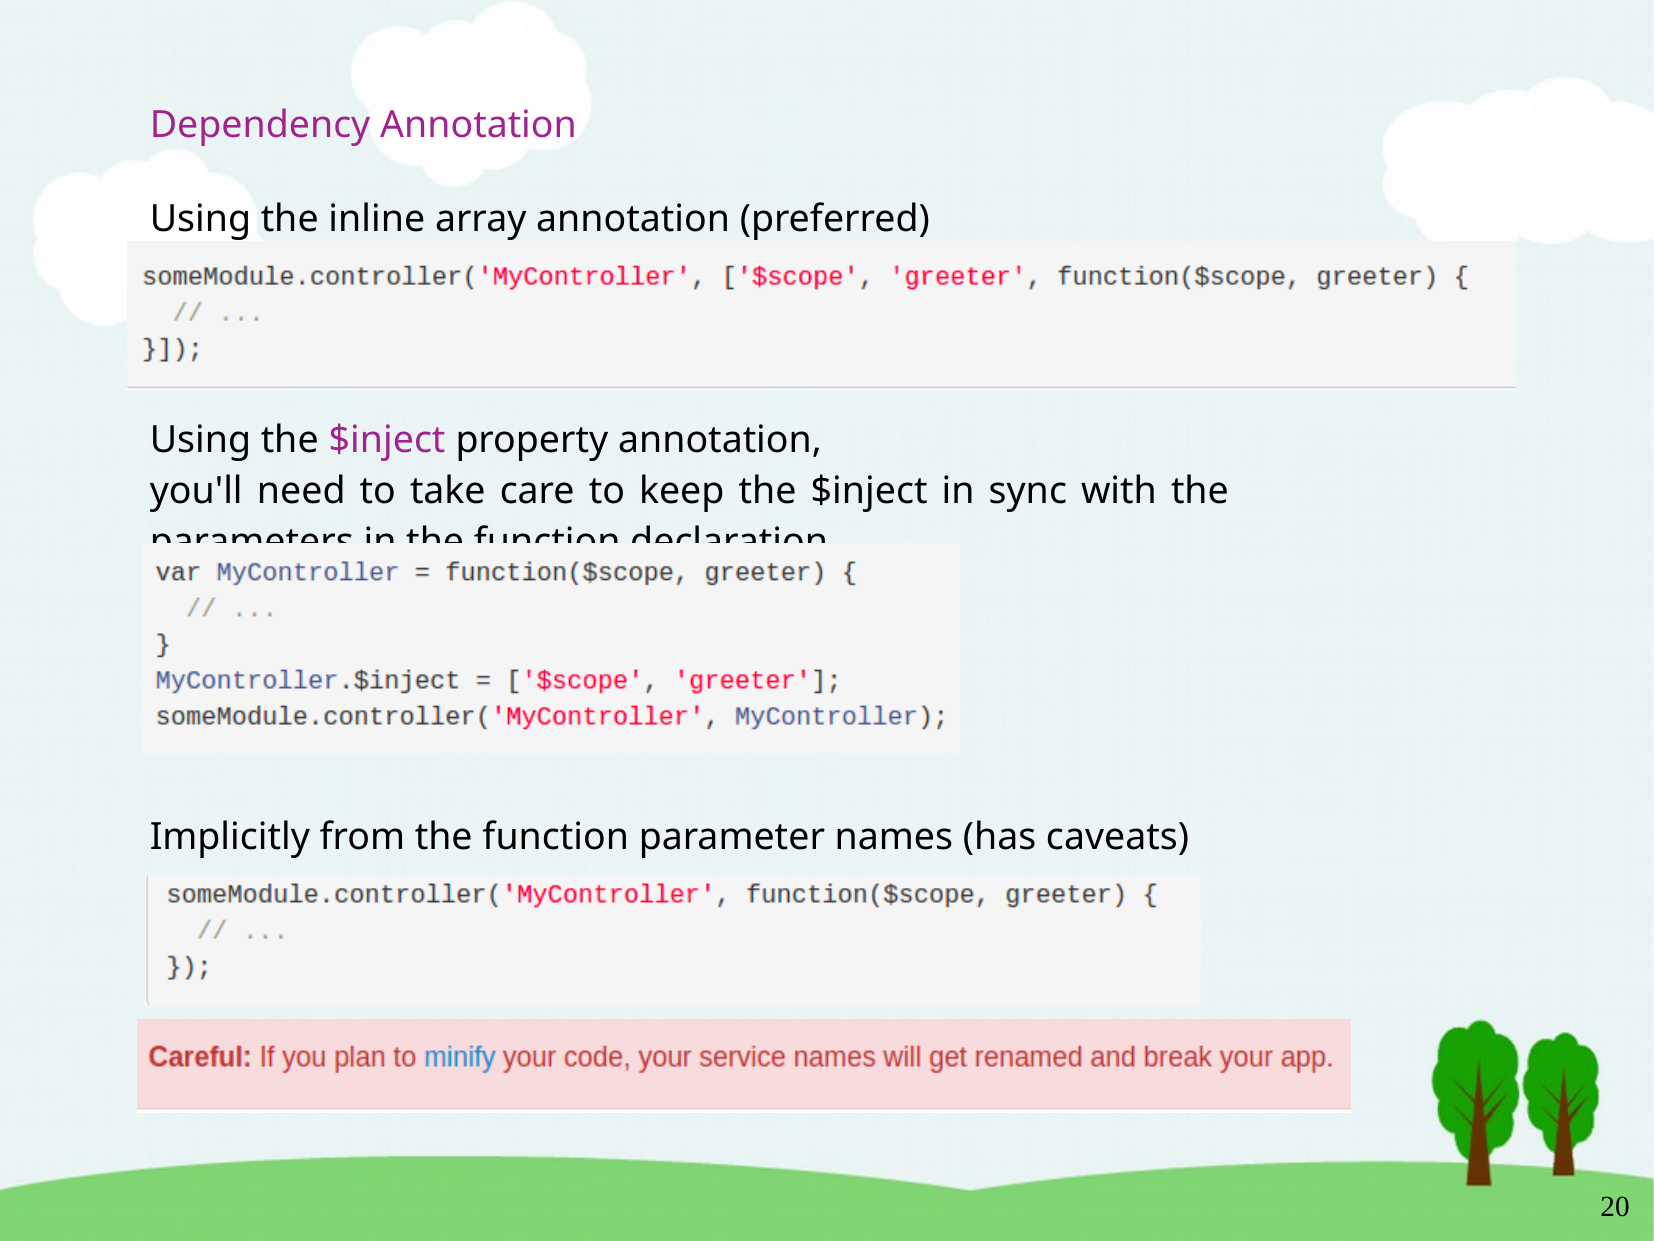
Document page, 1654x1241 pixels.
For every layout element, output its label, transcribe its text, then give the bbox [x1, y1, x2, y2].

picture [0, 0, 1654, 1241]
text_box Using the $inject property annotation, you'll need to take care to keep the $inject in sync with the parameters in the function declaration. [135, 405, 1246, 544]
text_box Dependency Annotation [135, 90, 1471, 188]
text_box Using the inline array annotation (preferred) [135, 183, 1351, 241]
text_box Implicitly from the function parameter names (has caveats) [135, 801, 1441, 859]
